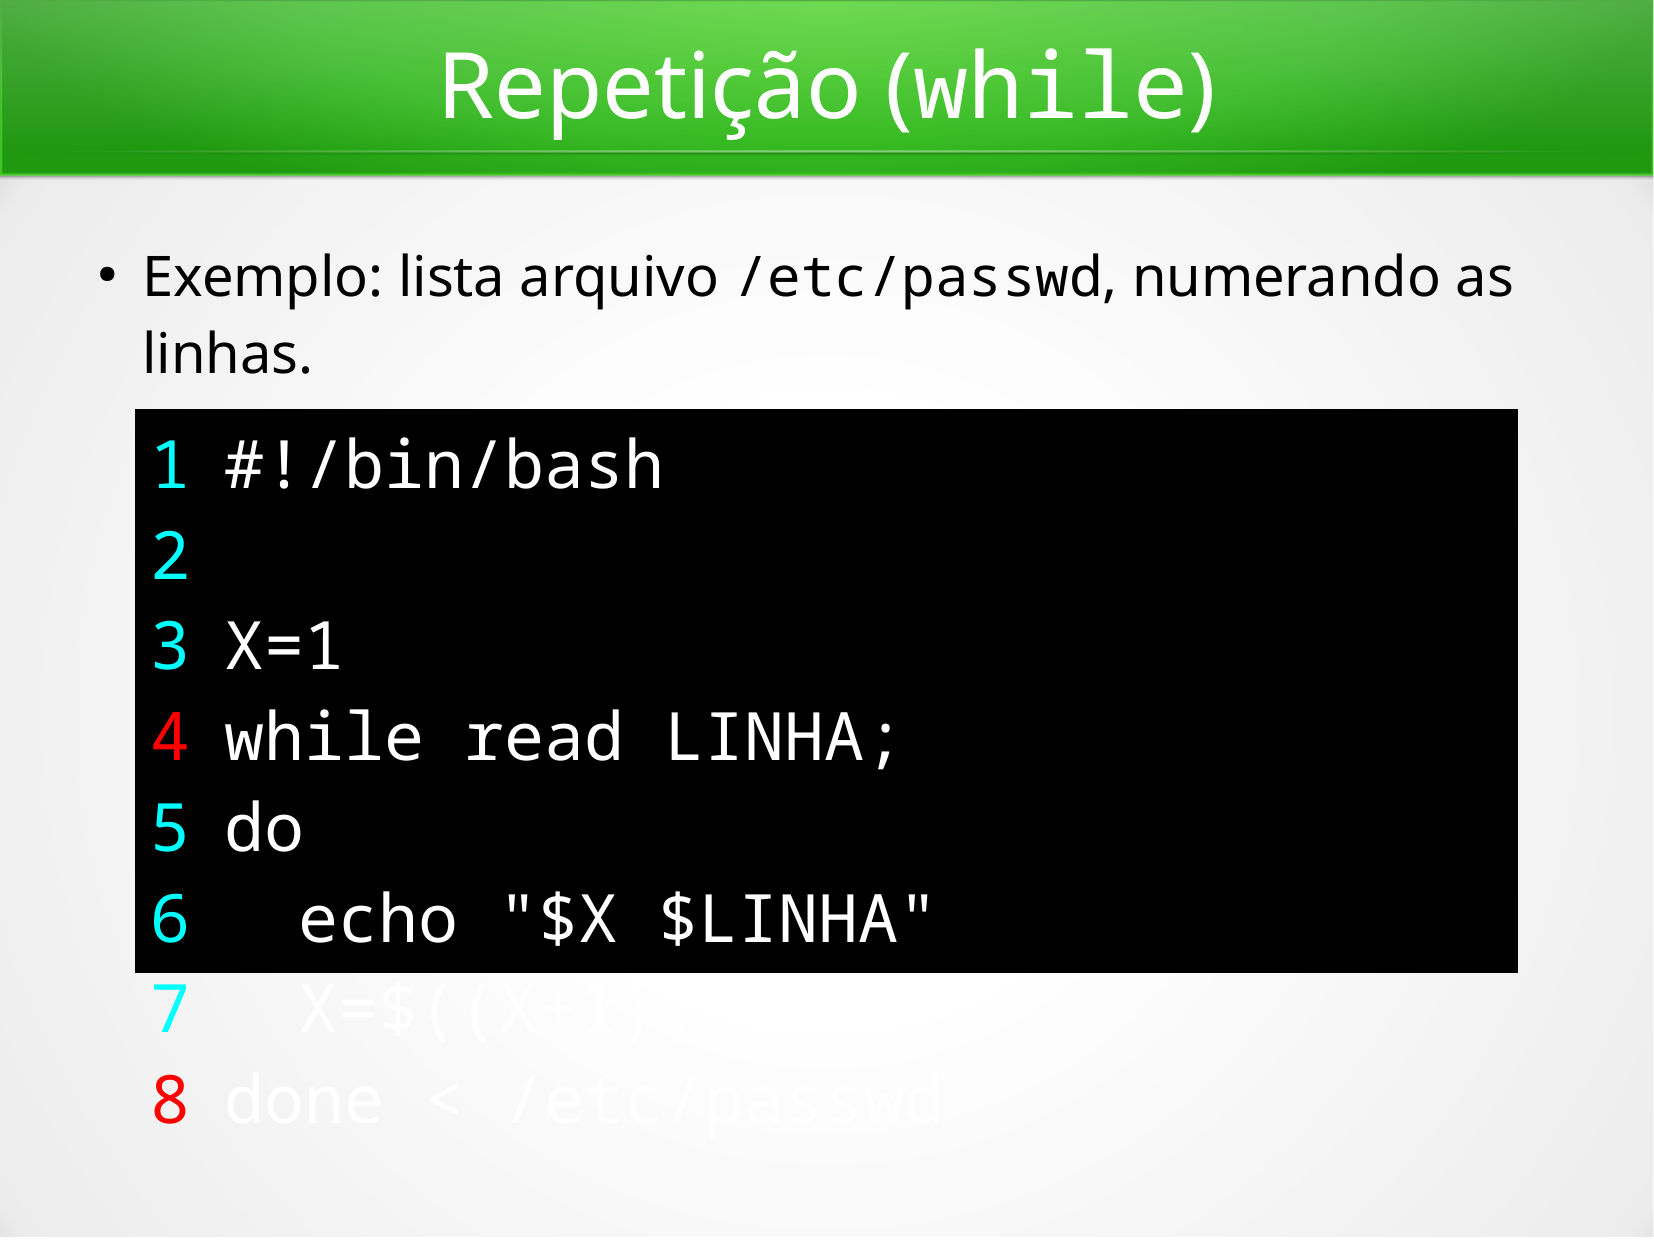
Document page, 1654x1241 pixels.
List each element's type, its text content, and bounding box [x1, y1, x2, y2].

text_box 1 #!/bin/bash 2 3 X=1 4 while read LINHA; 5 do 6 echo "$X $LINHA" 7 X=$((X+1)) 8 done < /etc/passwd [135, 409, 1518, 973]
list Exemplo: lista arquivo /etc/passwd, numerando as linhas. [82, 237, 1571, 390]
title Repetição (while) [82, 11, 1571, 154]
picture [0, 0, 1654, 1237]
